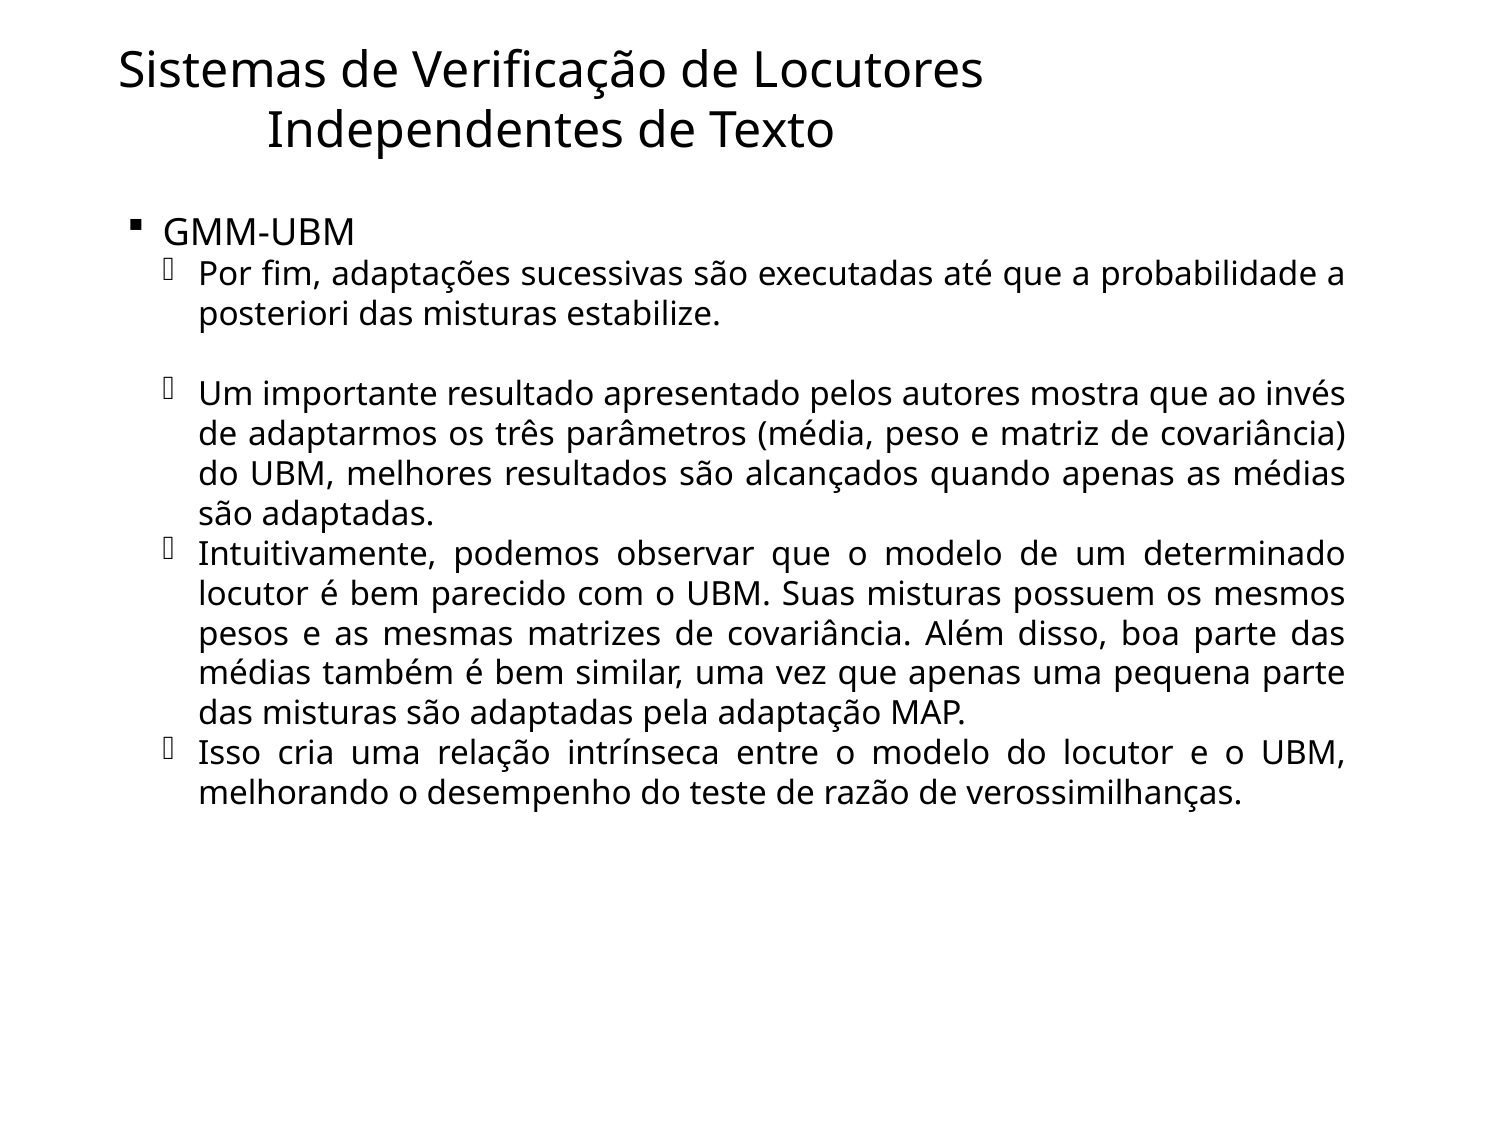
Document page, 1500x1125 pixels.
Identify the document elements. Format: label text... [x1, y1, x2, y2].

text_box Sistemas de Verificação de Locutores Independentes de Texto [49, 49, 1054, 145]
text_box GMM-UBM Por fim, adaptações sucessivas são executadas até que a probabilidade a posteriori das misturas estabilize. Um importante resultado apresentado pelos autores mostra que ao invés de adaptarmos os três parâmetros (média, peso e matriz de covariância) do UBM, melhores resultados são alcançados quando apenas as médias são adaptadas. Intuitivamente, podemos observar que o modelo de um determinado locutor é bem parecido com o UBM. Suas misturas possuem os mesmos pesos e as mesmas matrizes de covariância. Além disso, boa parte das médias também é bem similar, uma vez que apenas uma pequena parte das misturas são adaptadas pela adaptação MAP. Isso cria uma relação intrínseca entre o modelo do locutor e o UBM, melhorando o desempenho do teste de razão de verossimilhanças. [112, 200, 1363, 963]
